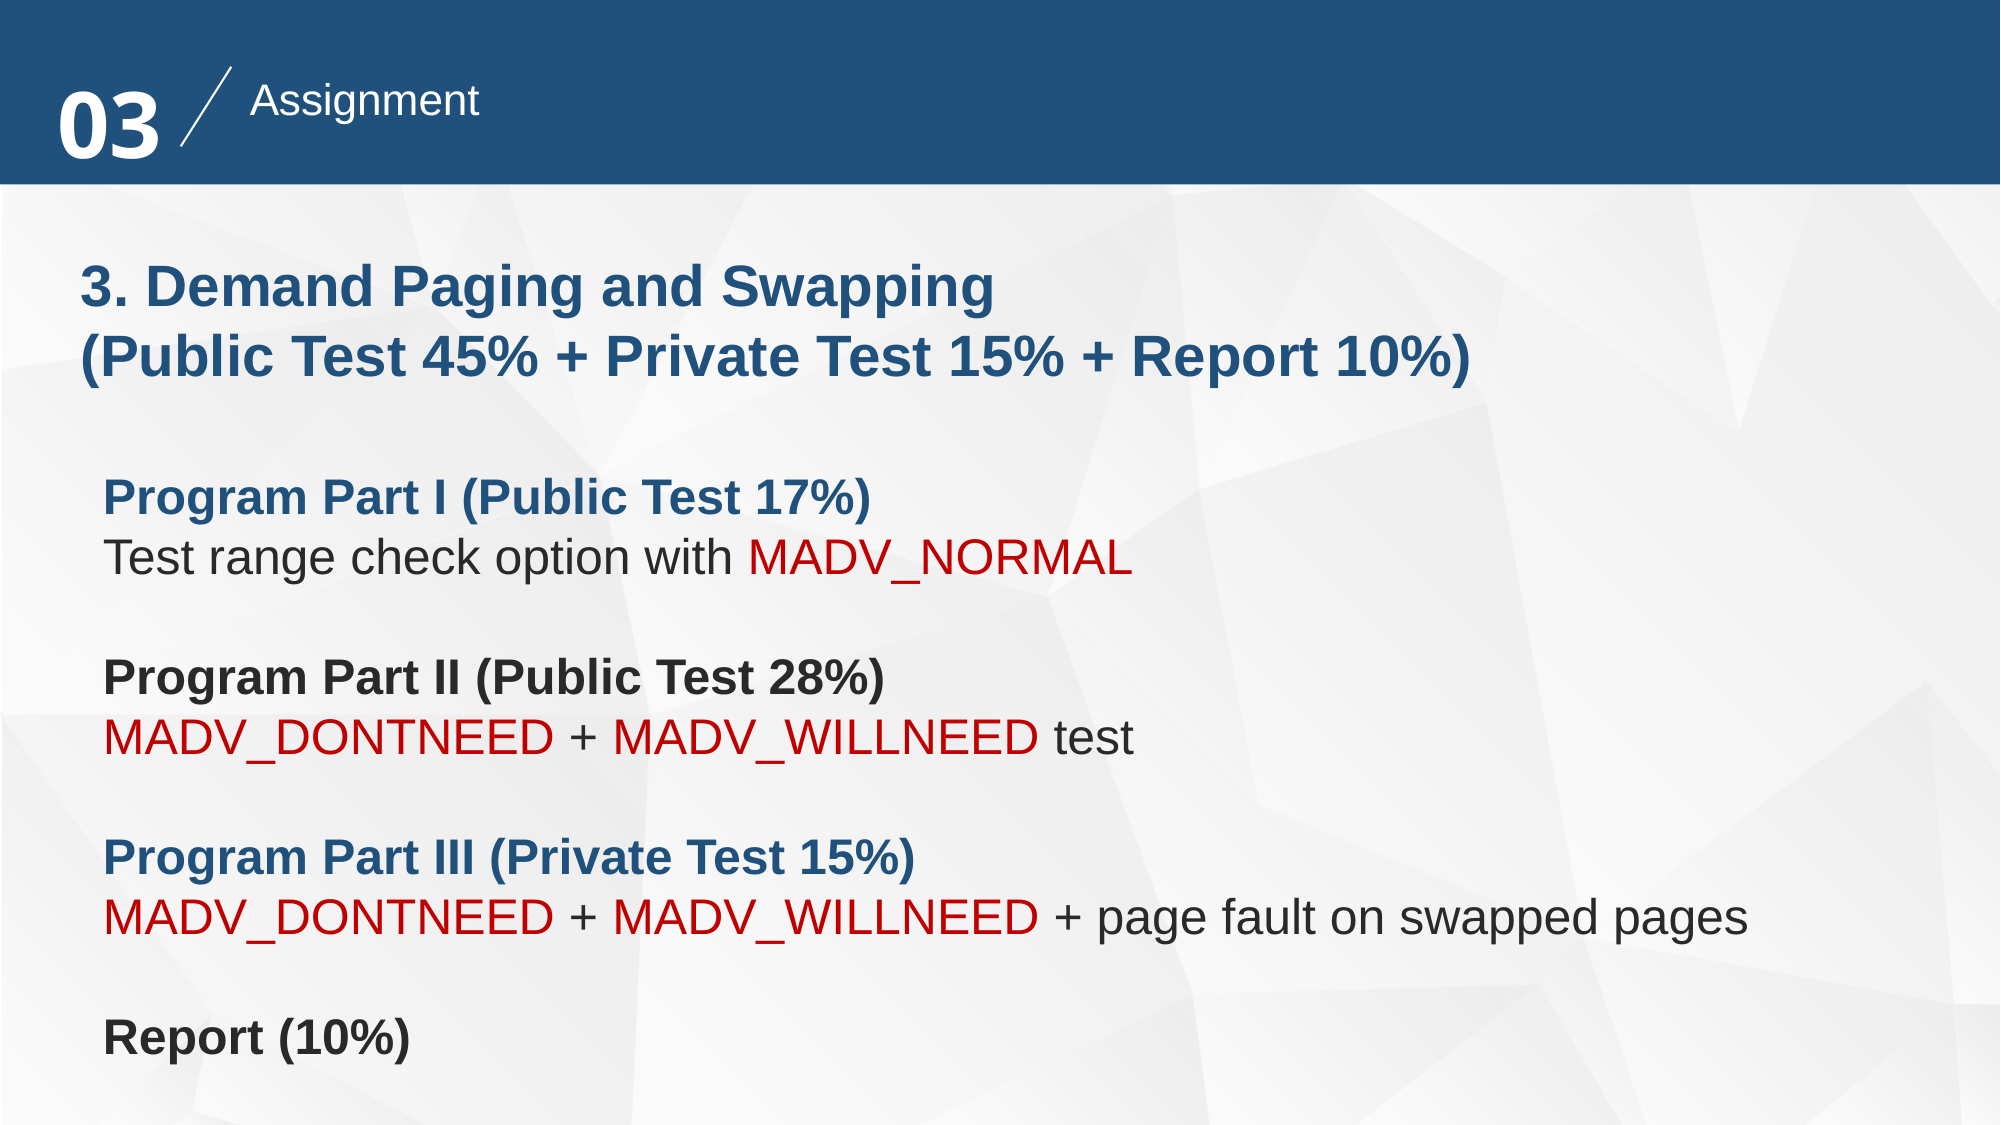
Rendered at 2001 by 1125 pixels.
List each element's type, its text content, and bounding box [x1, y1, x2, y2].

text_box Program Part I (Public Test 17%) Test range check option with MADV_NORMAL Program Part II (Public Test 28%) MADV_DONTNEED + MADV_WILLNEED test Program Part III (Private Test 15%) MADV_DONTNEED + MADV_WILLNEED + page fault on swapped pages Report (10%) [88, 450, 1929, 1079]
picture [0, 0, 2001, 1125]
list 03 [43, 52, 185, 218]
list Assignment [235, 57, 989, 139]
text_box 3. Demand Paging and Swapping (Public Test 45% + Private Test 15% + Report 10%) [66, 234, 1772, 473]
